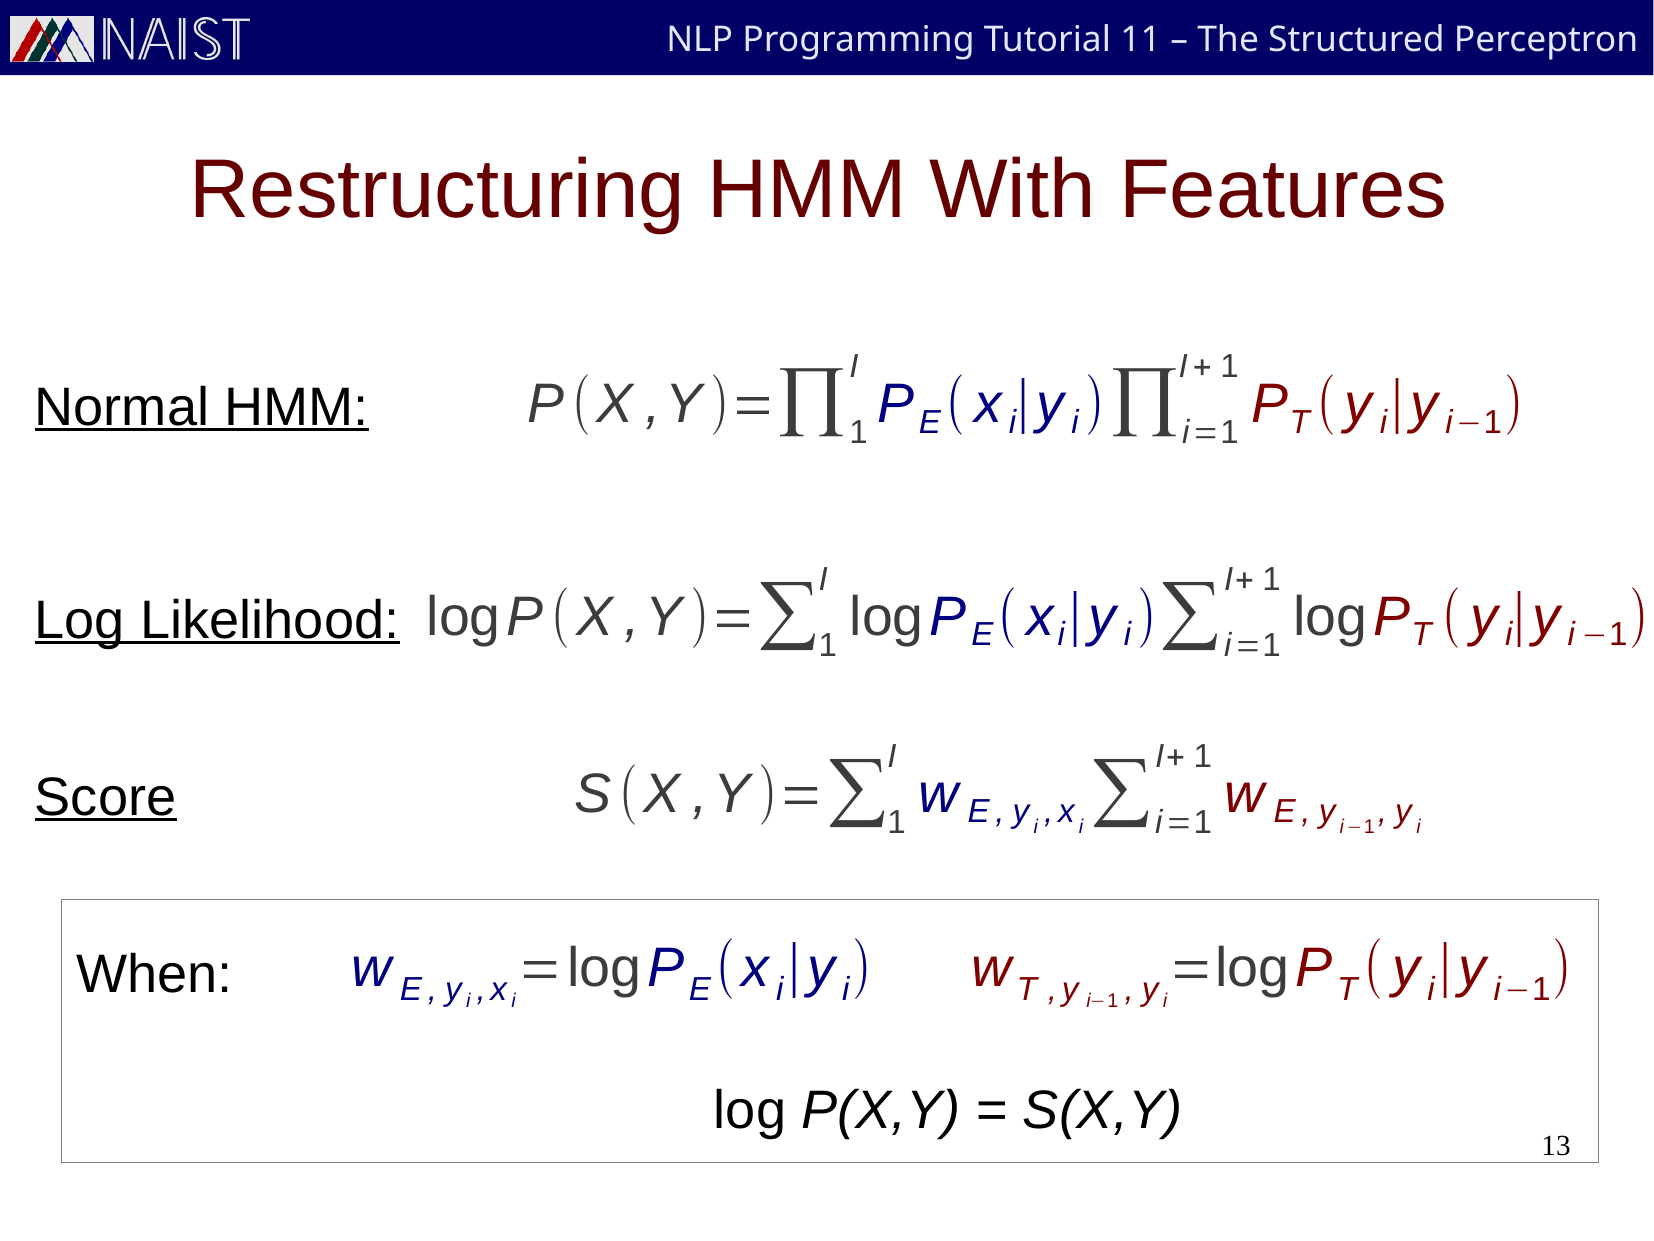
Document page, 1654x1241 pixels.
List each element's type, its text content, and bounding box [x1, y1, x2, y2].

chart [337, 934, 887, 1013]
chart [513, 346, 1538, 452]
text_box Log Likelihood: [19, 581, 415, 658]
picture [102, 17, 251, 60]
text_box Normal HMM: [19, 369, 385, 445]
chart [560, 735, 1437, 842]
chart [412, 558, 1654, 665]
text_box Score [19, 758, 192, 835]
title Restructuring HMM With Features [75, 100, 1564, 277]
text_box When: [62, 936, 248, 1012]
picture [10, 16, 94, 62]
text_box log P(X,Y) = S(X,Y) [699, 1071, 1198, 1148]
chart [957, 934, 1586, 1013]
